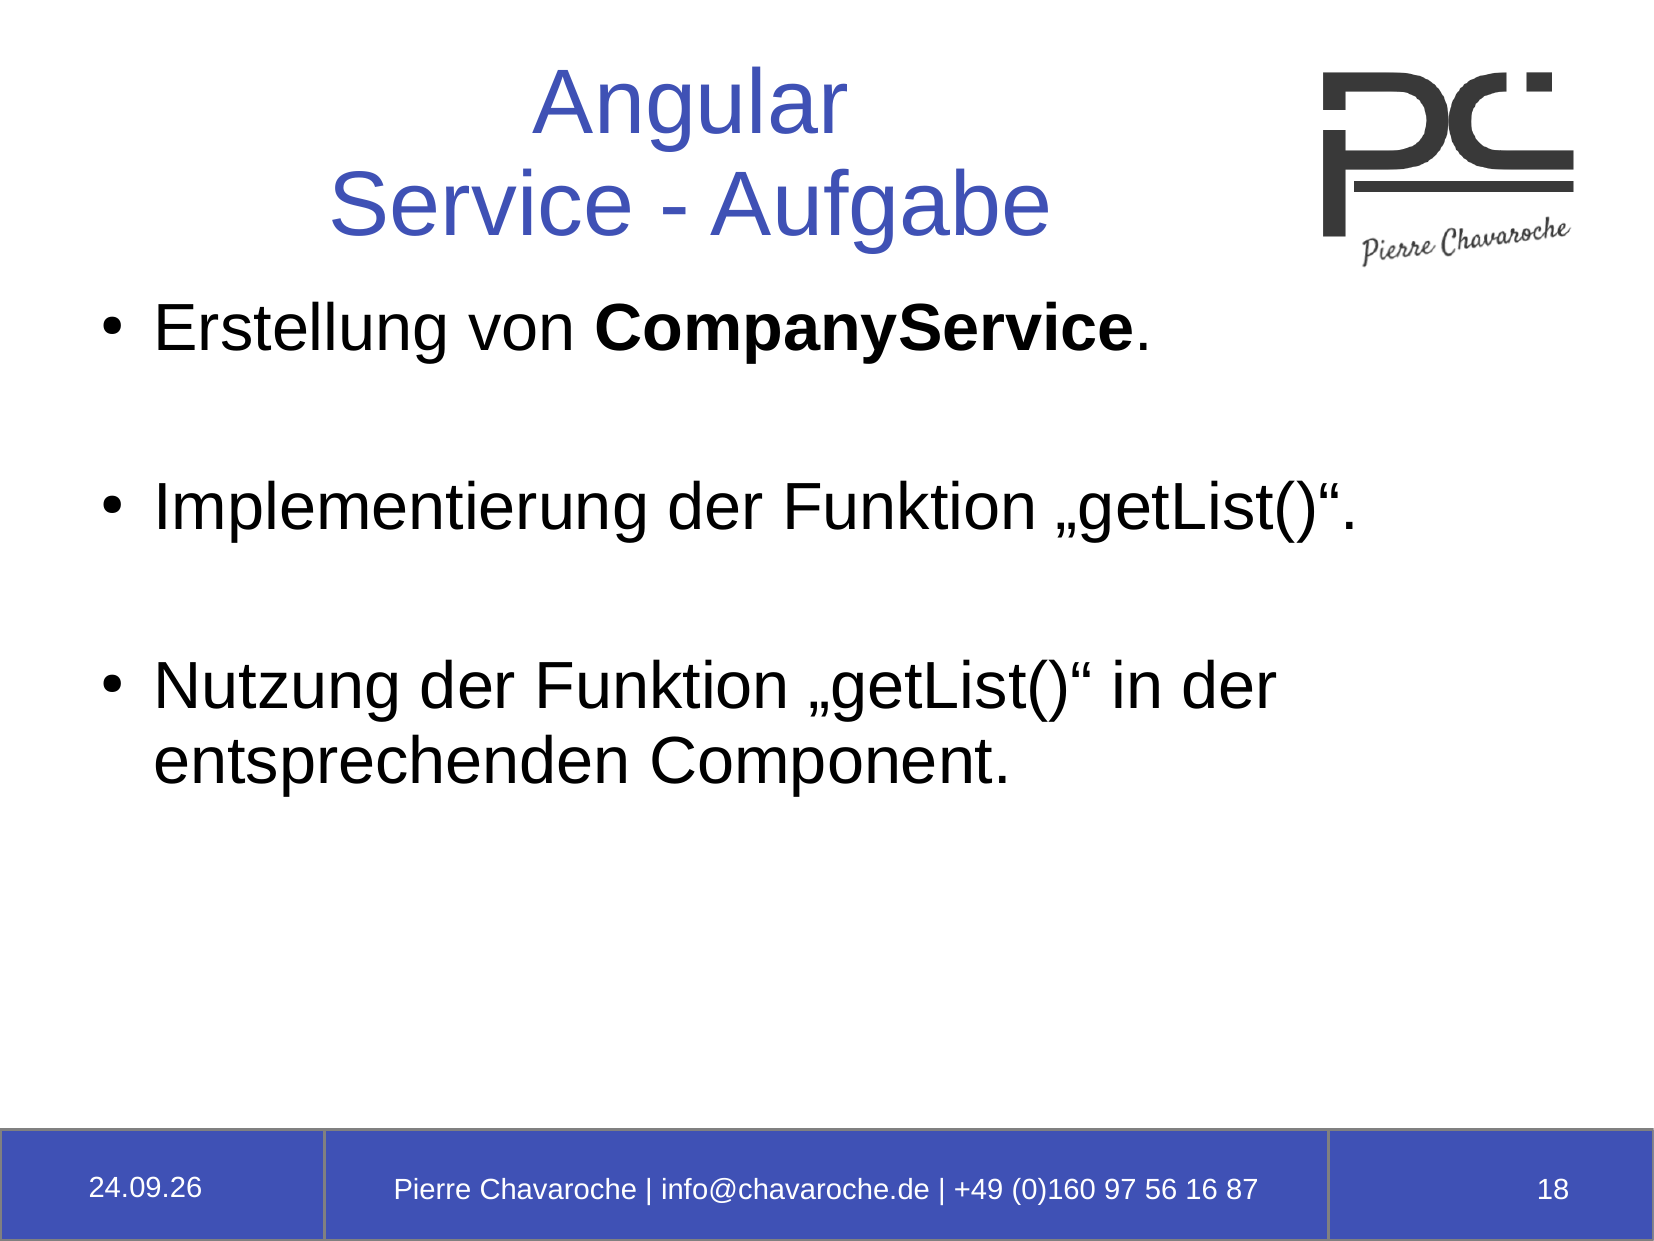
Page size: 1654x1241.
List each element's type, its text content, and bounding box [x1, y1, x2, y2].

list Erstellung von CompanyService. Implementierung der Funktion „getList()“. Nutzung der Funktion „getList()“ in der entsprechenden Component. [82, 290, 1571, 1109]
picture [1307, 29, 1589, 311]
title Angular Service - Aufgabe [82, 49, 1300, 257]
